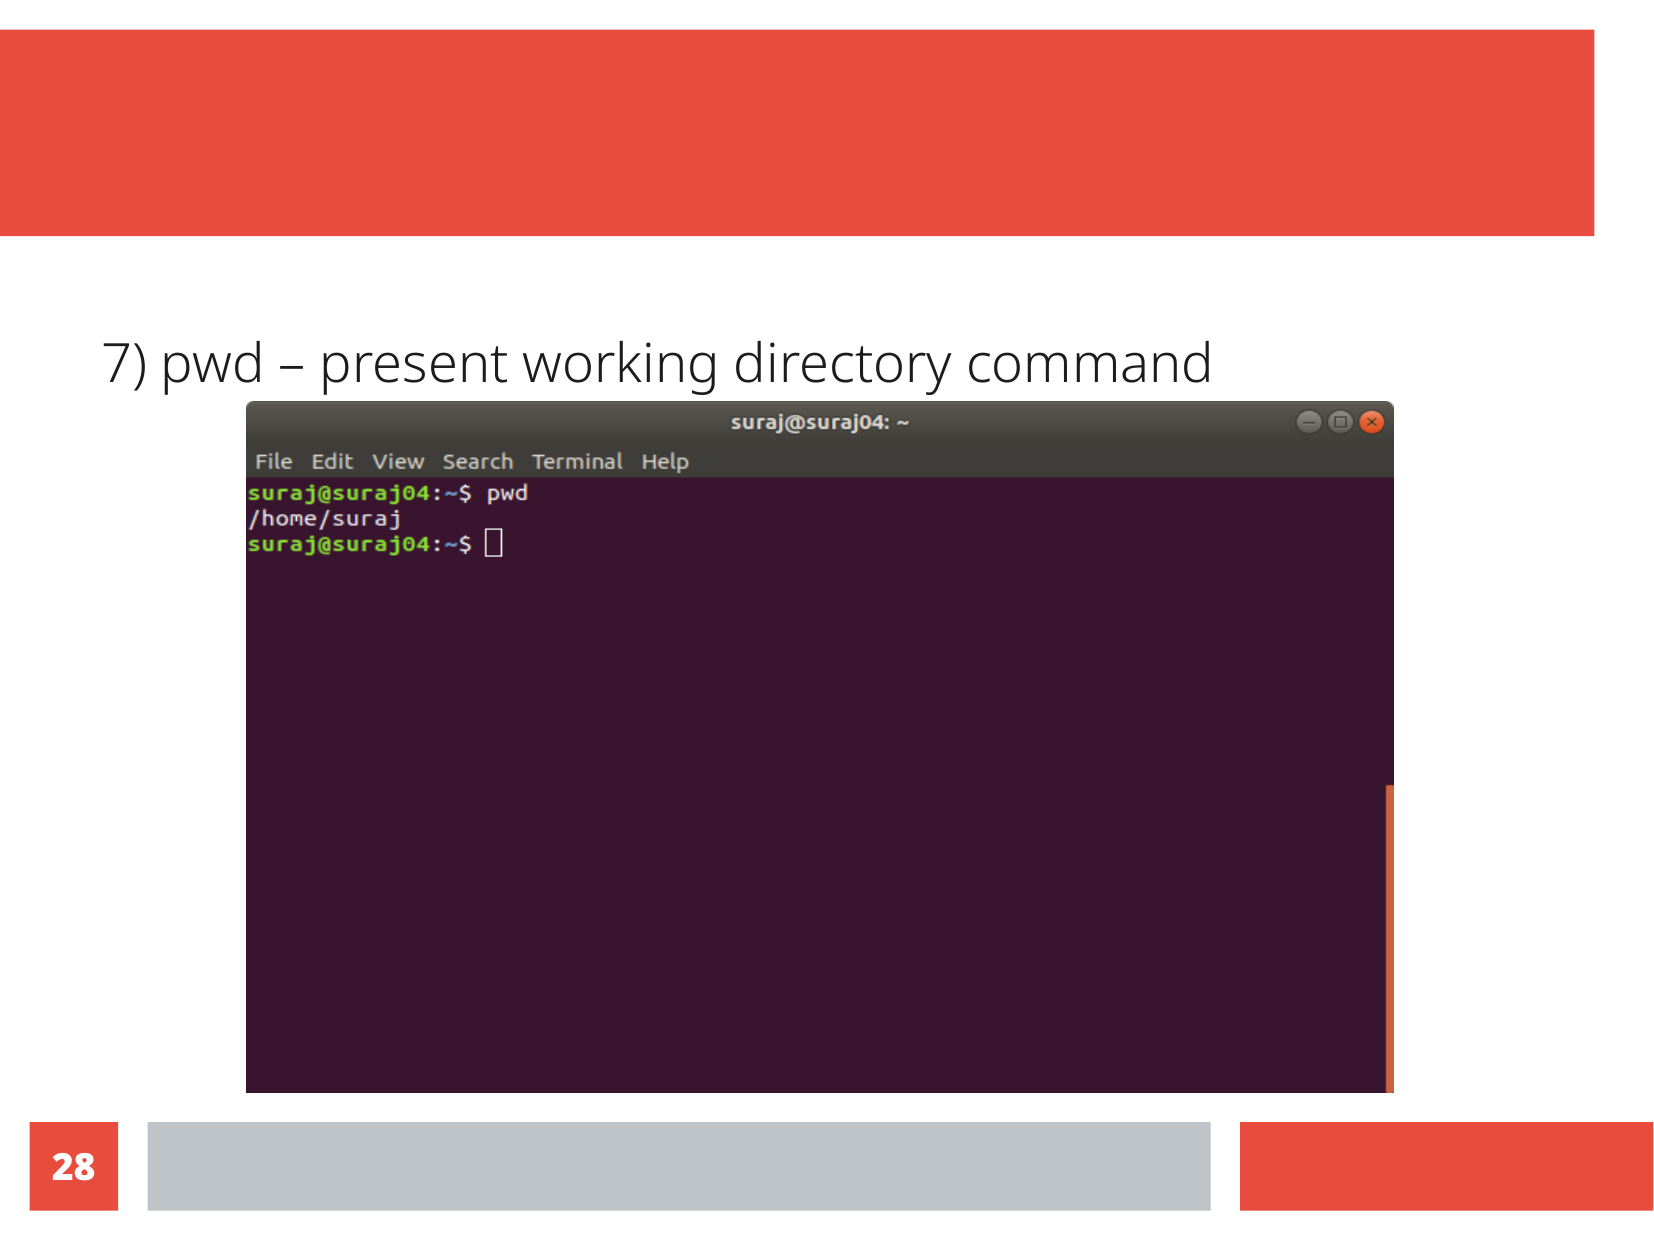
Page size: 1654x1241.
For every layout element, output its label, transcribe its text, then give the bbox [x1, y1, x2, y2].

picture [246, 401, 1394, 1093]
subtitle 7) pwd – present working directory command [59, 324, 1565, 1093]
